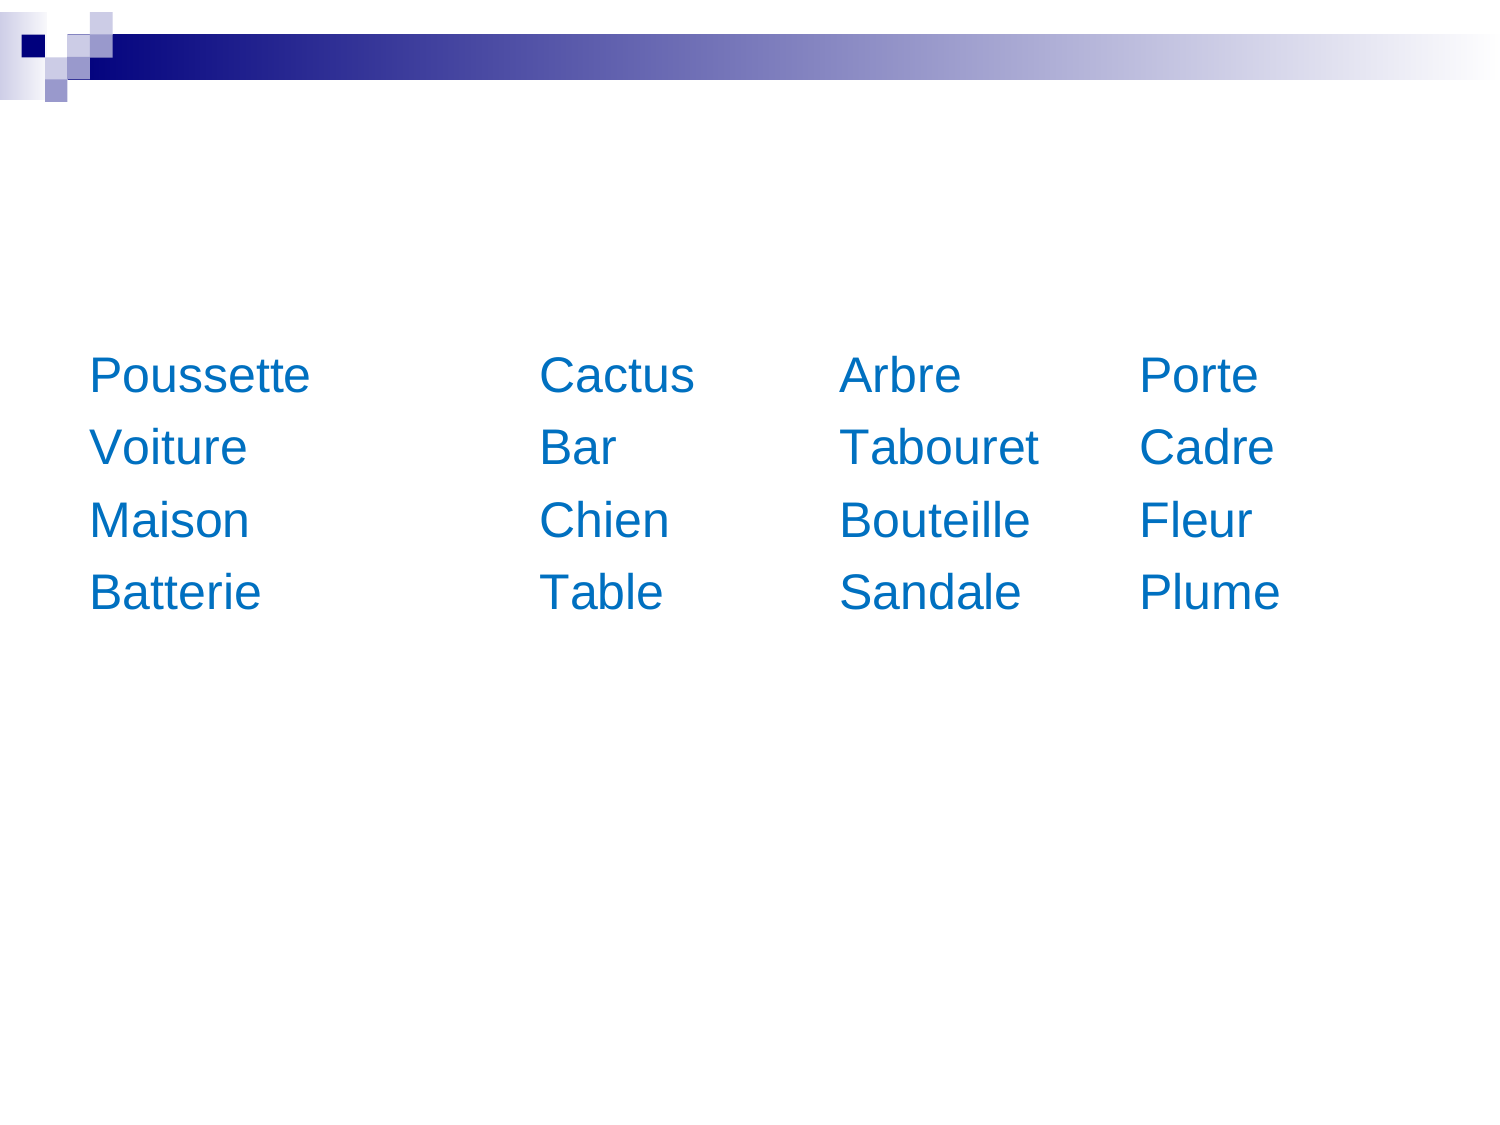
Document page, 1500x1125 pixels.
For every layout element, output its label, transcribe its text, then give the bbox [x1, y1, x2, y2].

text_box Poussette Cactus Arbre Porte Voiture Bar Tabouret Cadre Maison Chien Bouteille Fleur Batterie Table Sandale Plume [75, 262, 1426, 669]
